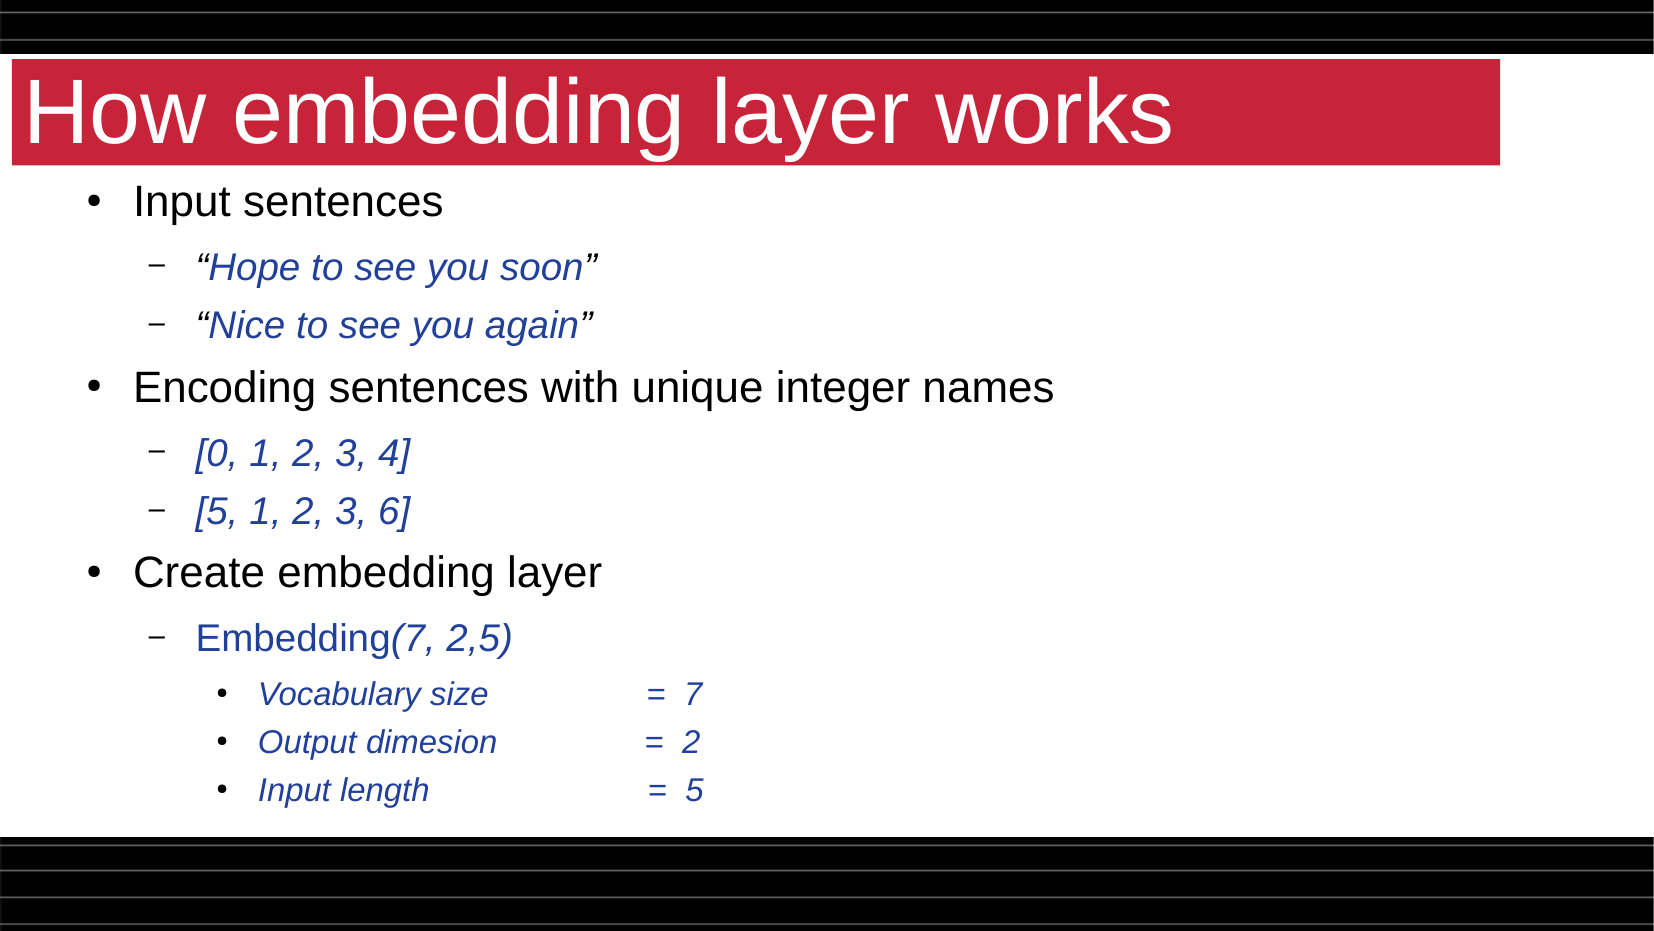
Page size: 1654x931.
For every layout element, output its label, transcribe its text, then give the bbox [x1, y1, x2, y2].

picture [0, 837, 1654, 931]
picture [0, 0, 1654, 54]
title How embedding layer works [11, 59, 1501, 166]
list Input sentences “Hope to see you soon” “Nice to see you again” Encoding sentences with unique integer names [0, 1, 2, 3, 4] [5, 1, 2, 3, 6] Create embedding layer Embedding(7, 2,5) Vocabulary size = 7 Output dimesion = 2 Input length = 5 [70, 177, 1512, 815]
